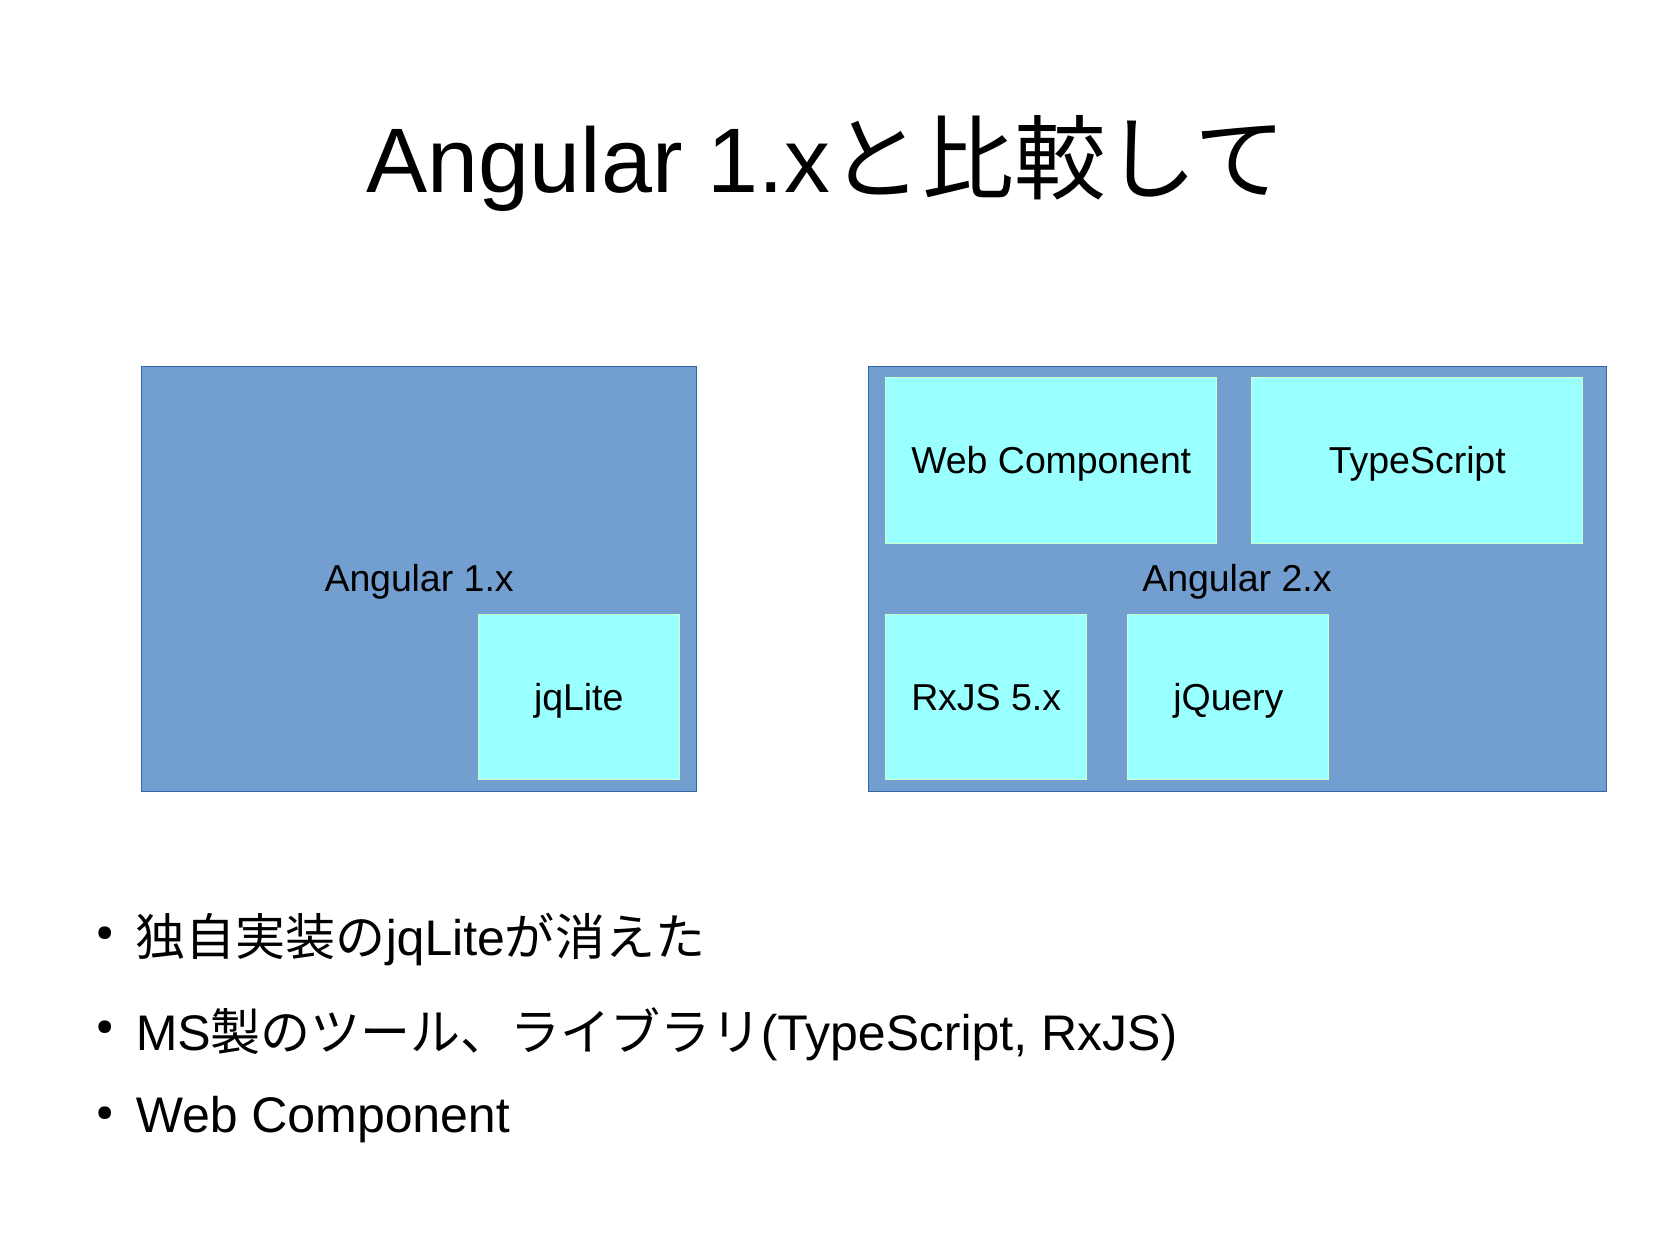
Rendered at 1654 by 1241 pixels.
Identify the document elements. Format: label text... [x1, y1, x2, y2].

text_box Angular 1.x [141, 366, 697, 792]
text_box TypeScript [1251, 377, 1583, 544]
text_box RxJS 5.x [885, 614, 1087, 780]
list 独自実装のjqLiteが消えた MS製のツール、ライブラリ(TypeScript, RxJS) Web Component [82, 897, 1571, 1146]
title Angular 1.xと比較して [82, 49, 1571, 257]
text_box Web Component [885, 377, 1217, 544]
text_box jQuery [1127, 614, 1329, 780]
text_box jqLite [478, 614, 680, 780]
text_box Angular 2.x [868, 366, 1607, 792]
